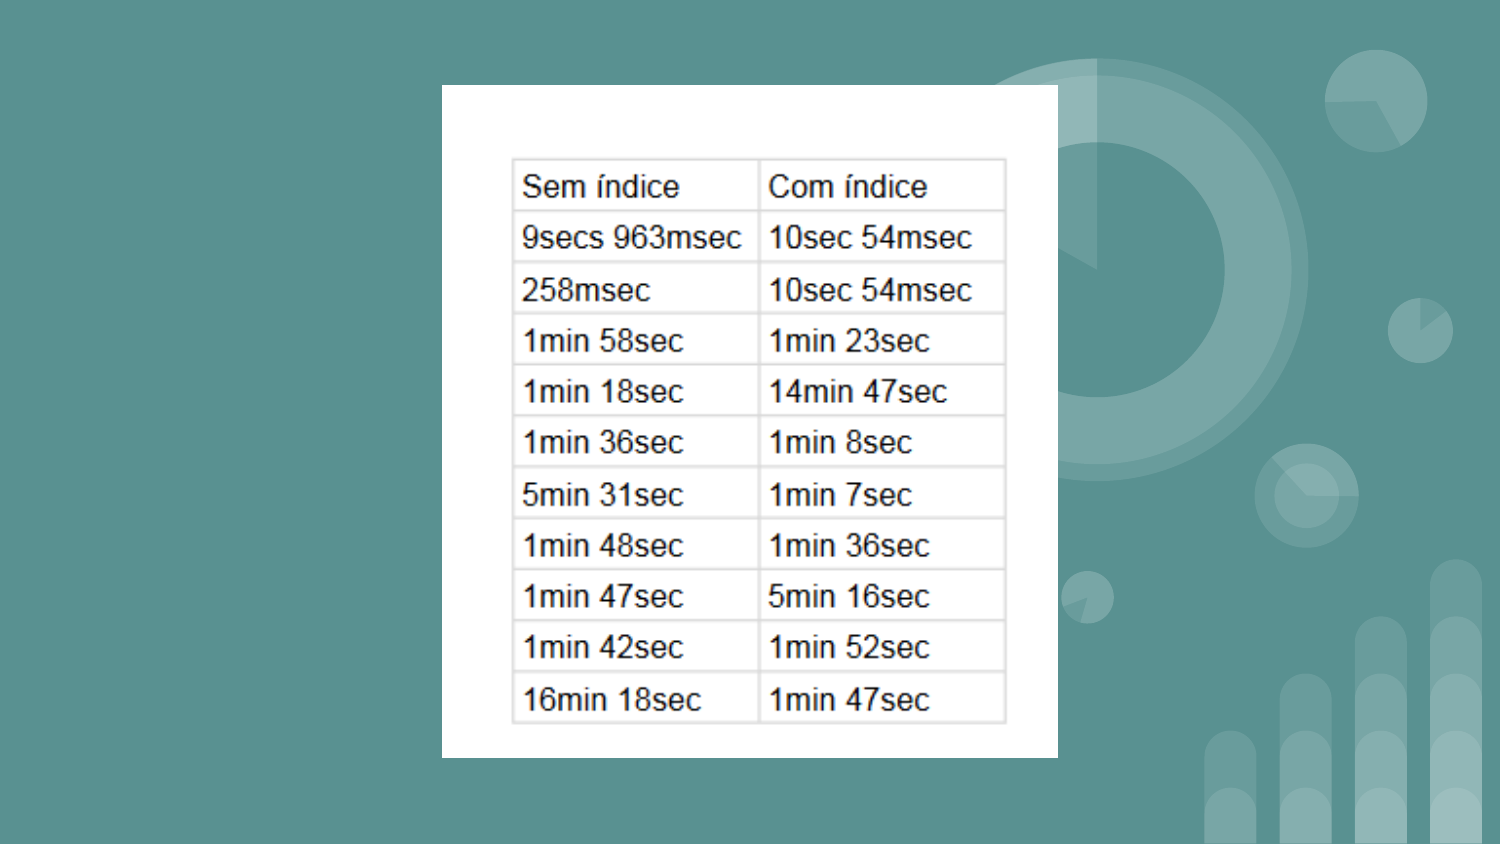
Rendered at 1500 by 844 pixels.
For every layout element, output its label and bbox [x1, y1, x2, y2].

picture [442, 85, 1058, 758]
